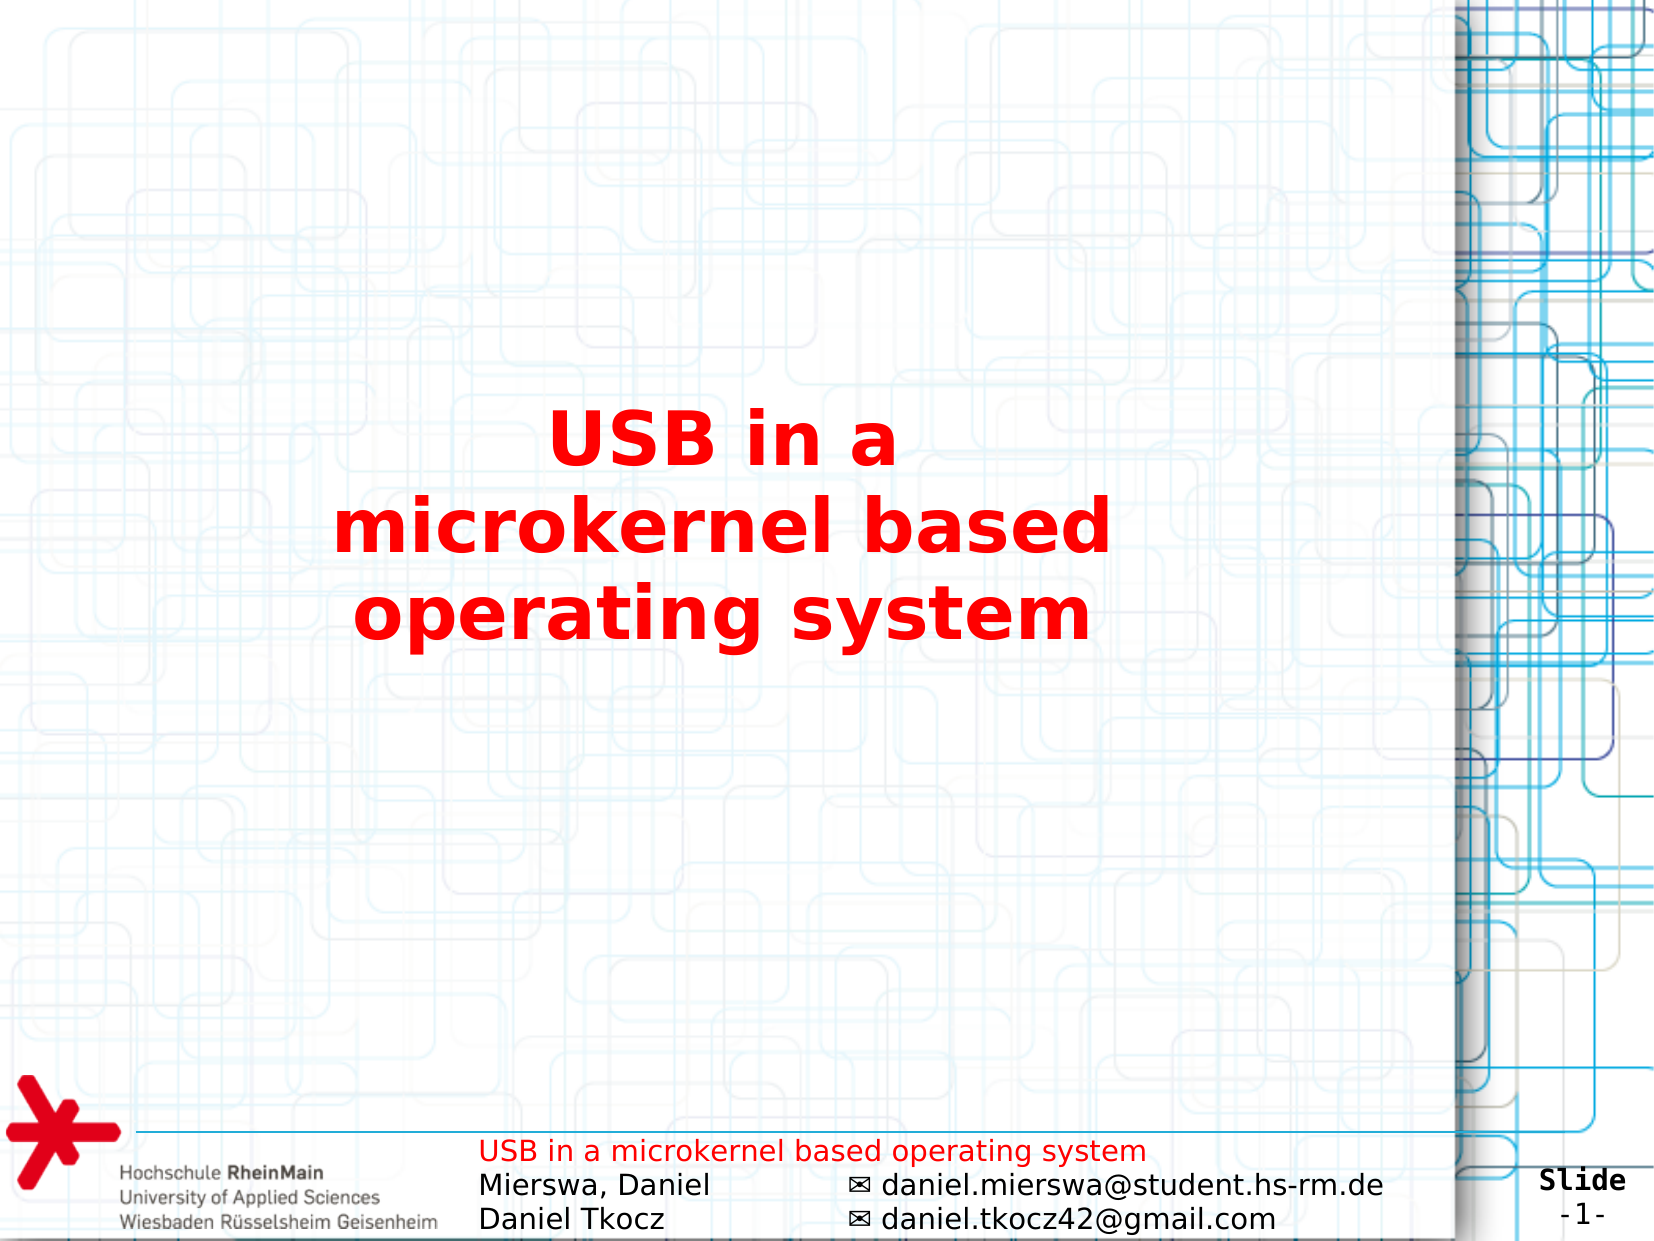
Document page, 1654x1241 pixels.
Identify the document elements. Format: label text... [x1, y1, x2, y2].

picture [0, 0, 1654, 1241]
title USB in a microkernel based operating system [29, 395, 1418, 659]
